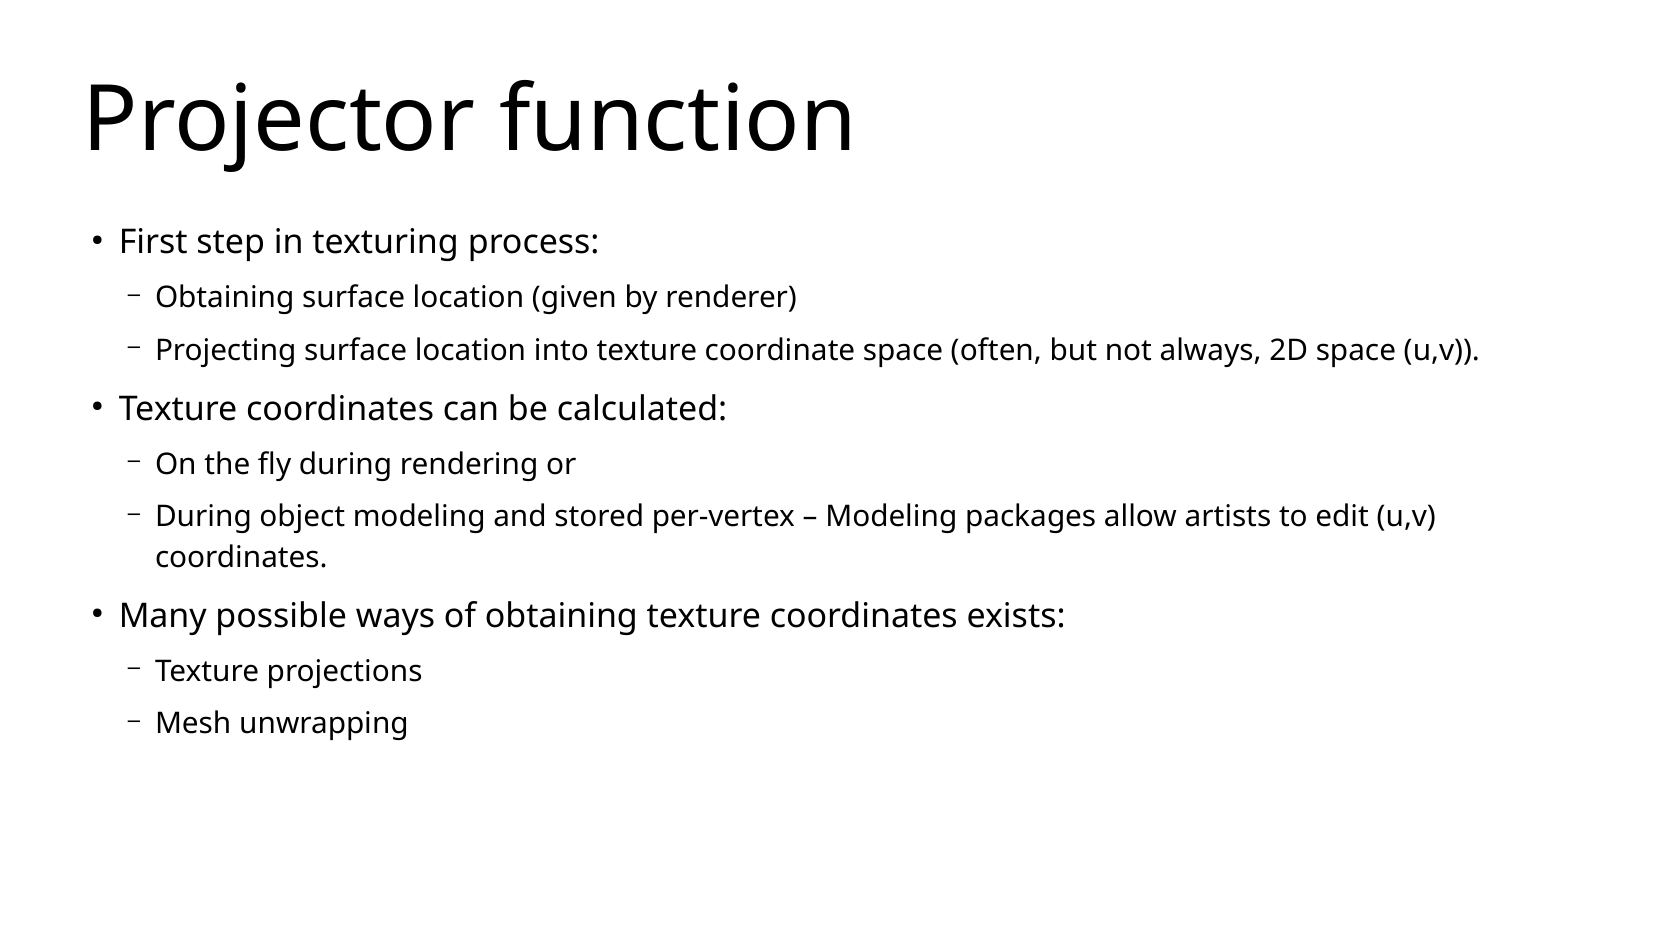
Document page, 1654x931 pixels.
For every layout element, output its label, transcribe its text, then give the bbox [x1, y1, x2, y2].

list First step in texturing process: Obtaining surface location (given by renderer) Projecting surface location into texture coordinate space (often, but not always, 2D space (u,v)). Texture coordinates can be calculated: On the fly during rendering or During object modeling and stored per-vertex – Modeling packages allow artists to edit (u,v) coordinates. Many possible ways of obtaining texture coordinates exists: Texture projections Mesh unwrapping [82, 217, 1571, 758]
title Projector function [82, 37, 1571, 193]
